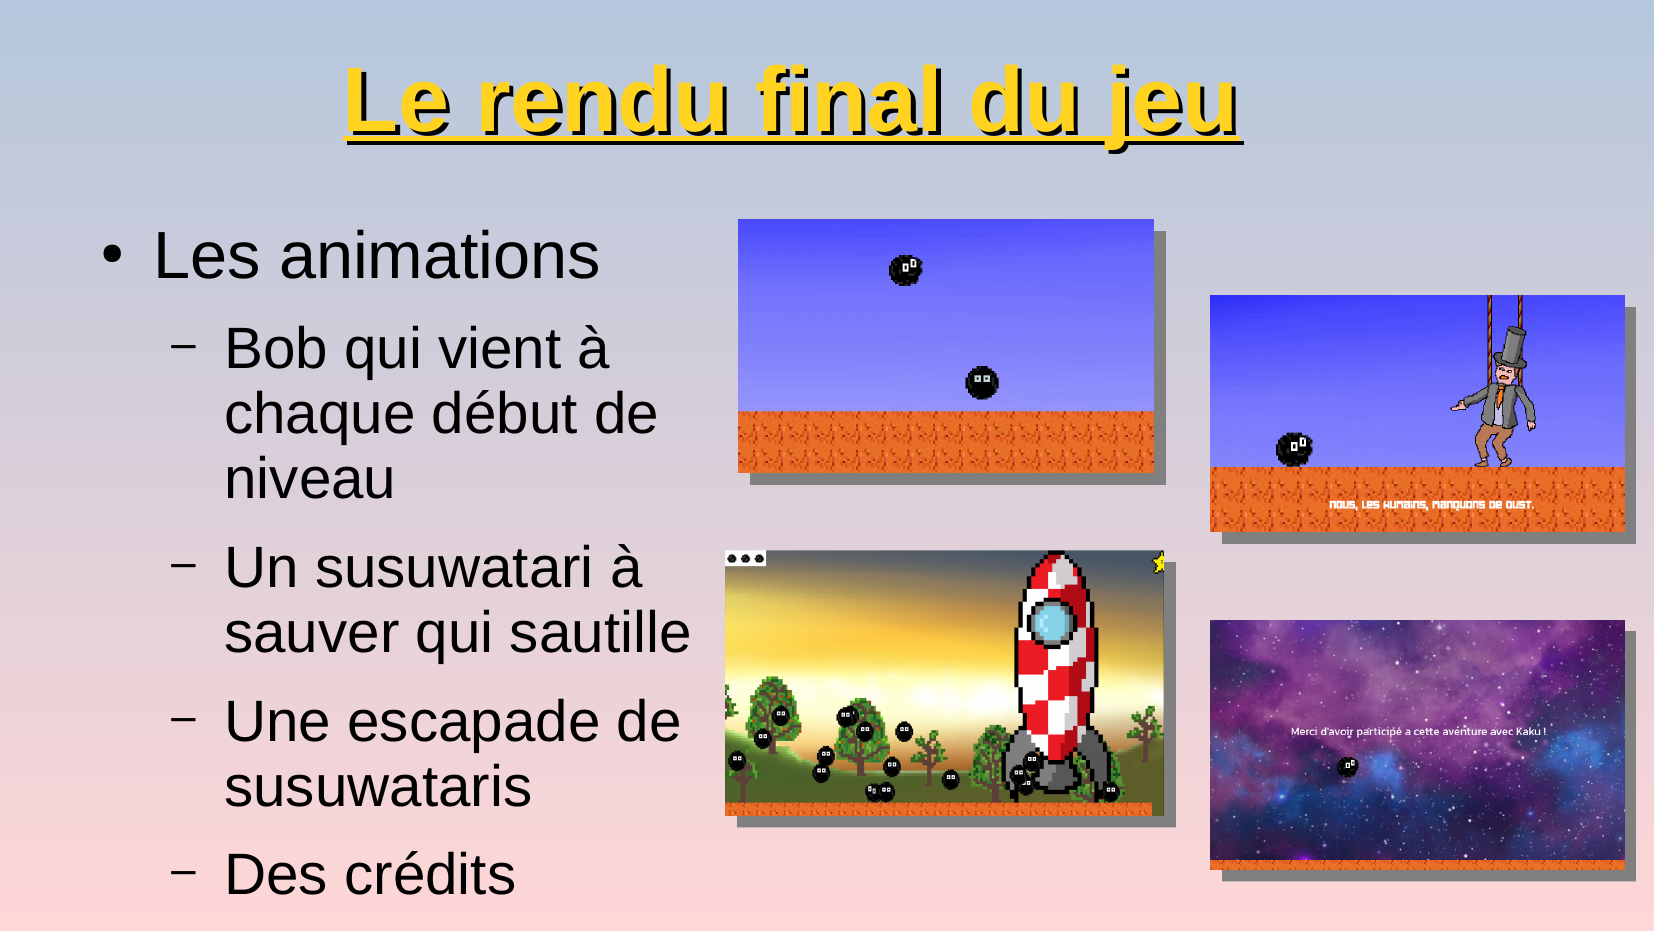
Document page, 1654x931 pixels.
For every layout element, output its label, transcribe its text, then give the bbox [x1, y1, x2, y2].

picture [738, 219, 1154, 473]
picture [725, 550, 1164, 817]
picture [1210, 620, 1625, 871]
list Les animations Bob qui vient à chaque début de niveau Un susuwatari à sauver qui sautille Une escapade de susuwataris Des crédits [82, 217, 809, 758]
picture [1210, 295, 1625, 532]
title Le rendu final du jeu [47, 21, 1536, 178]
